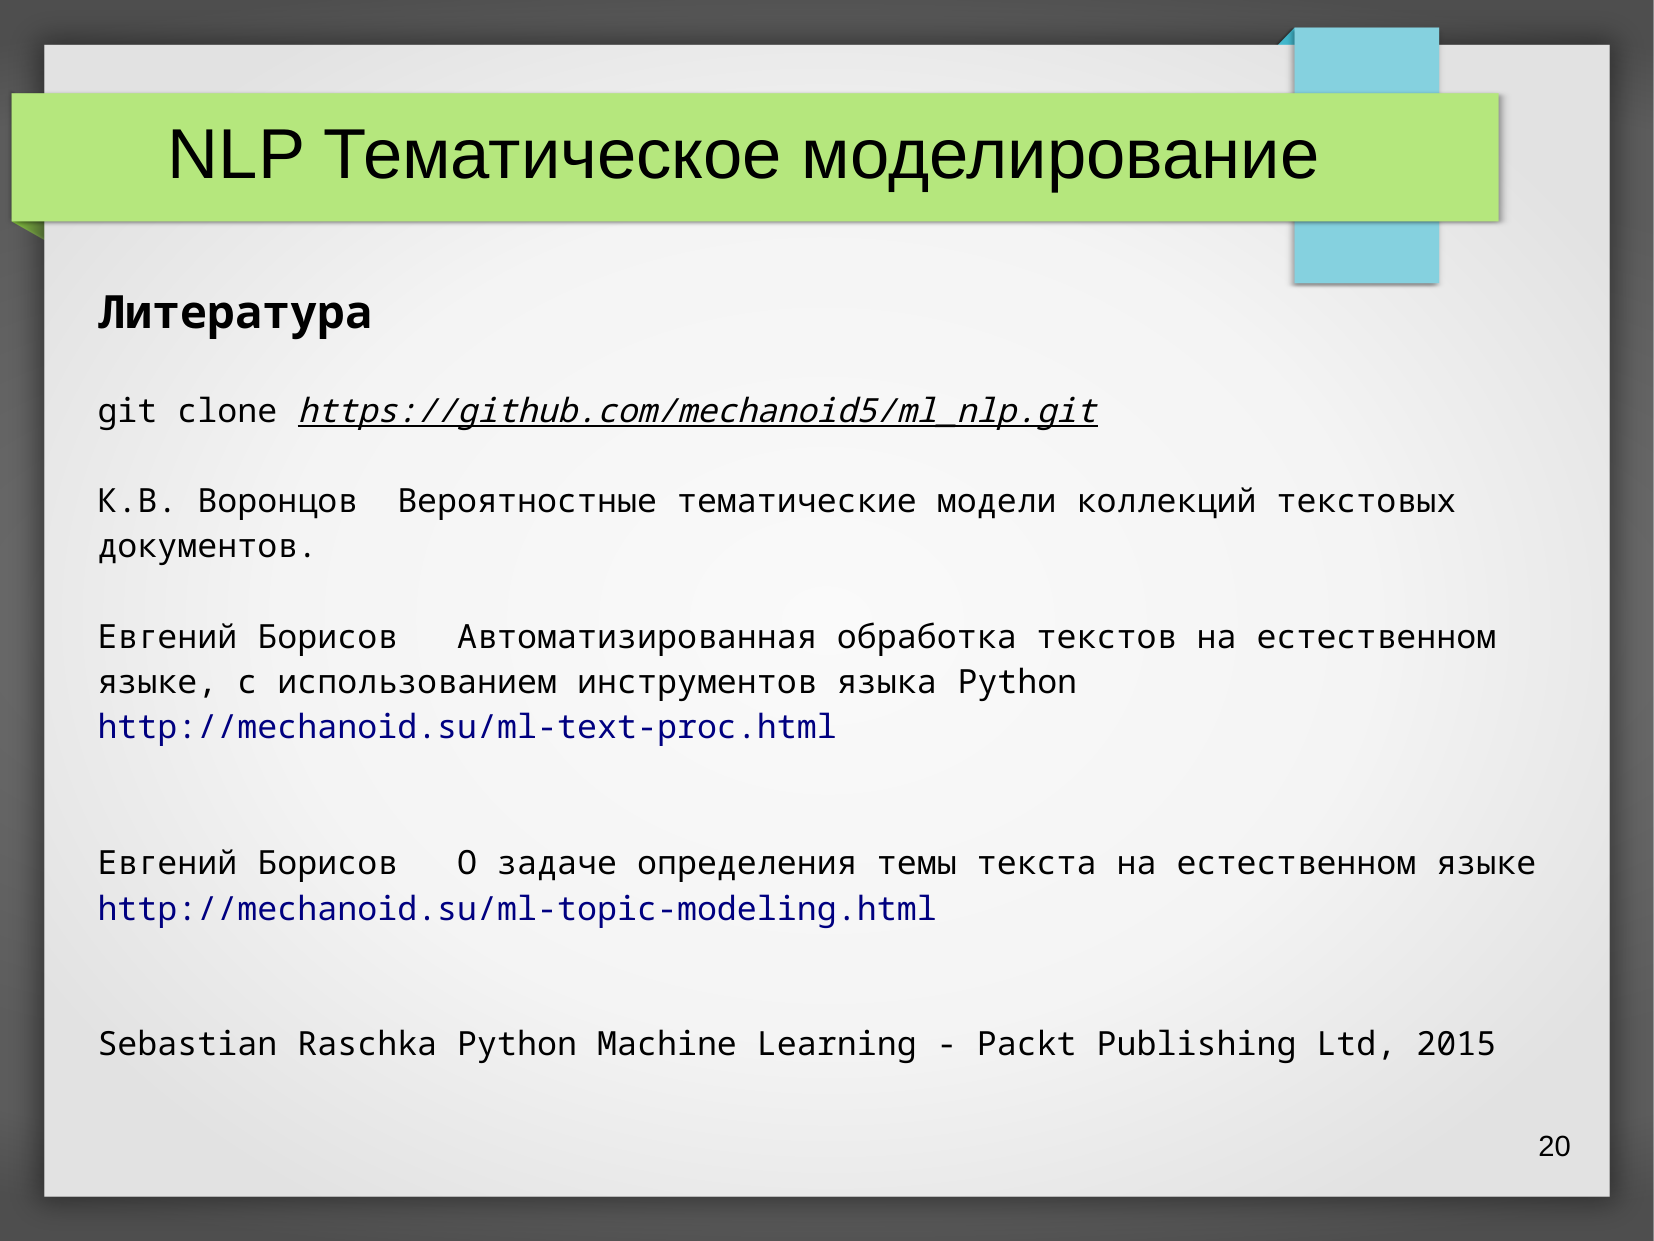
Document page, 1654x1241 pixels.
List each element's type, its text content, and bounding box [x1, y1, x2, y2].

title NLP Тематическое моделирование [82, 113, 1406, 194]
picture [0, 0, 1654, 1241]
text_box Литература git clone https://github.com/mechanoid5/ml_nlp.git К.В. Воронцов Вероятностные тематические модели коллекций текстовых документов. Евгений Борисов Автоматизированная обработка текстов на естественном языке, с использованием инструментов языка Python http://mechanoid.su/ml-text-proc.html Евгений Борисов О задаче определения темы текста на естественном языке http://mechanoid.su/ml-topic-modeling.html Sebastian Raschka Python Machine Learning - Packt Publishing Ltd, 2015 [82, 271, 1607, 1072]
